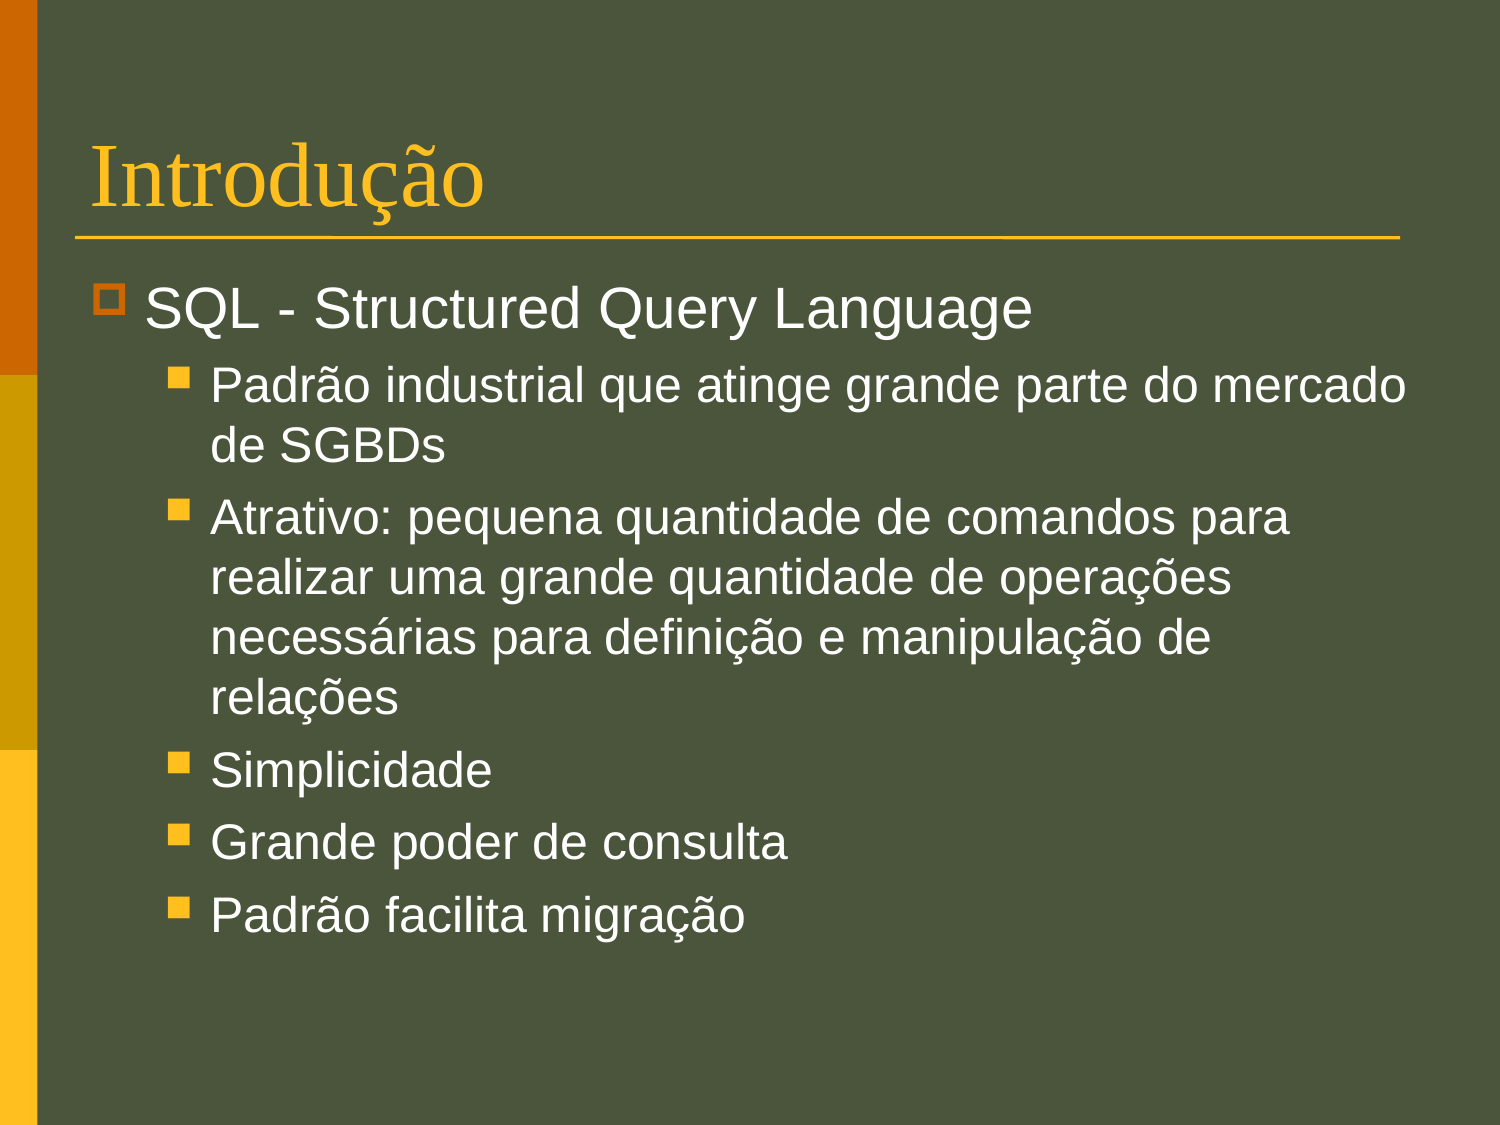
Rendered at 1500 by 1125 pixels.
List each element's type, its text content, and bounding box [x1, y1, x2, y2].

title Introdução [75, 45, 1426, 233]
list SQL - Structured Query Language Padrão industrial que atinge grande parte do mercado de SGBDs Atrativo: pequena quantidade de comandos para realizar uma grande quantidade de operações necessárias para definição e manipulação de relações Simplicidade Grande poder de consulta Padrão facilita migração [75, 262, 1426, 1006]
